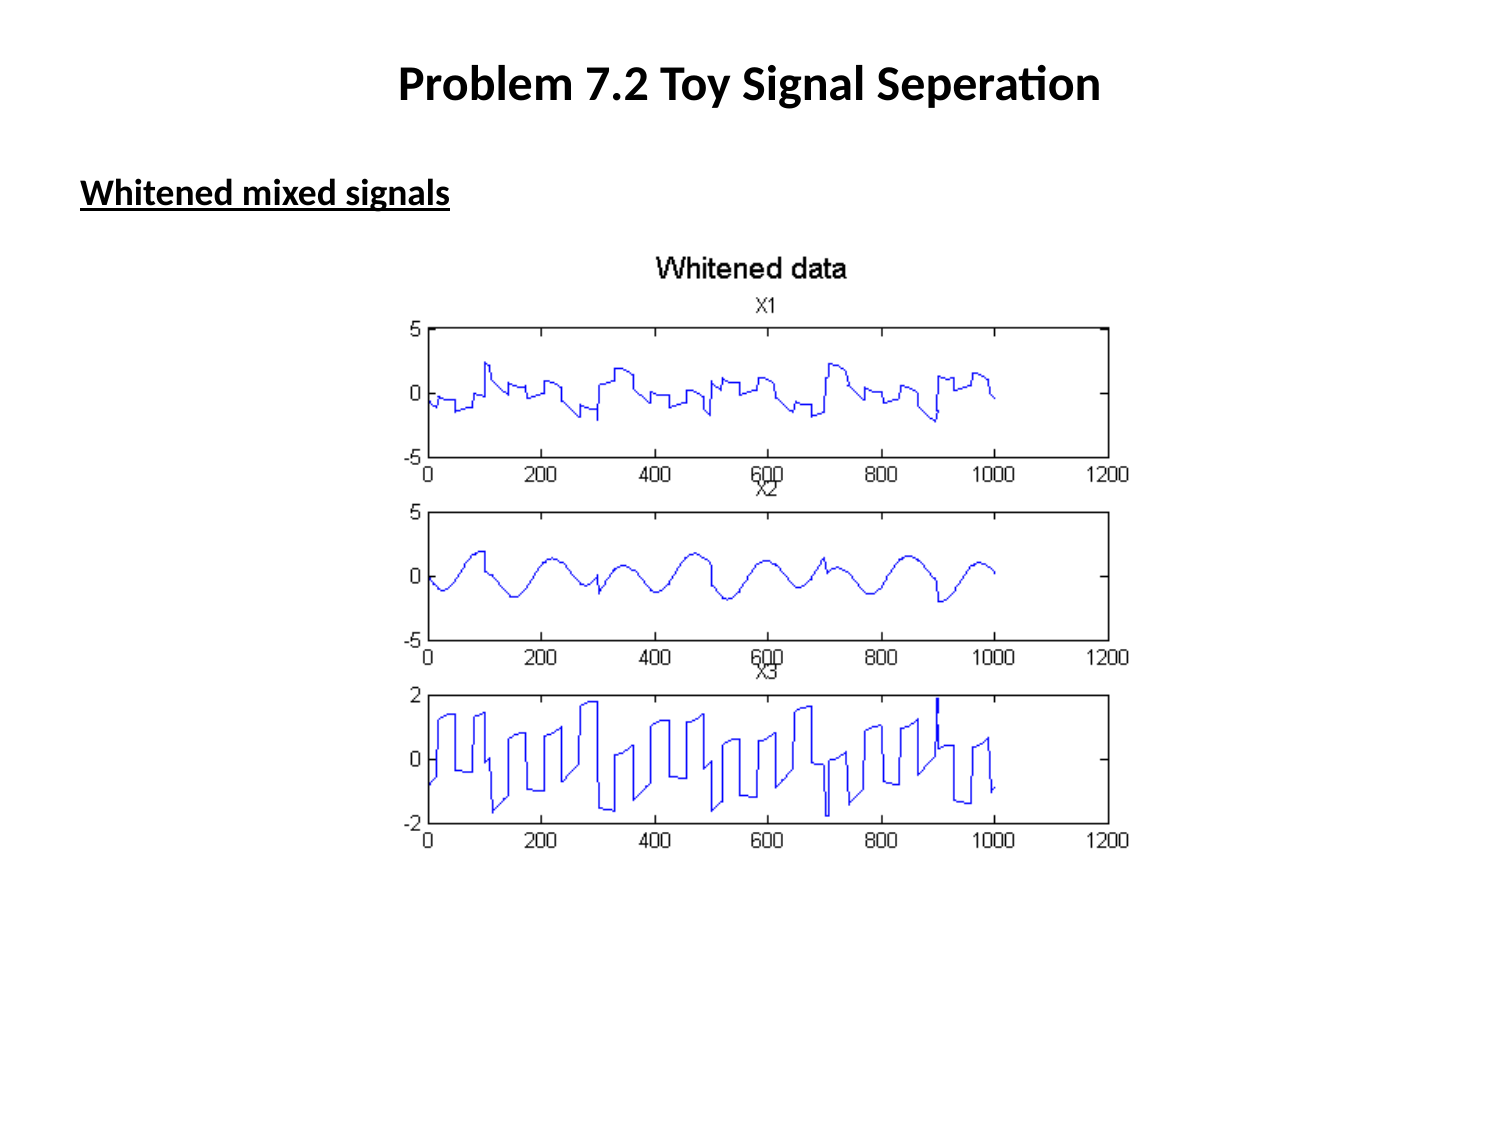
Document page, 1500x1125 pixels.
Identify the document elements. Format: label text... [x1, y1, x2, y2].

picture [314, 235, 1191, 892]
text_box Whitened mixed signals [64, 160, 602, 221]
text_box Problem 7.2 Toy Signal Seperation [0, 42, 1500, 118]
